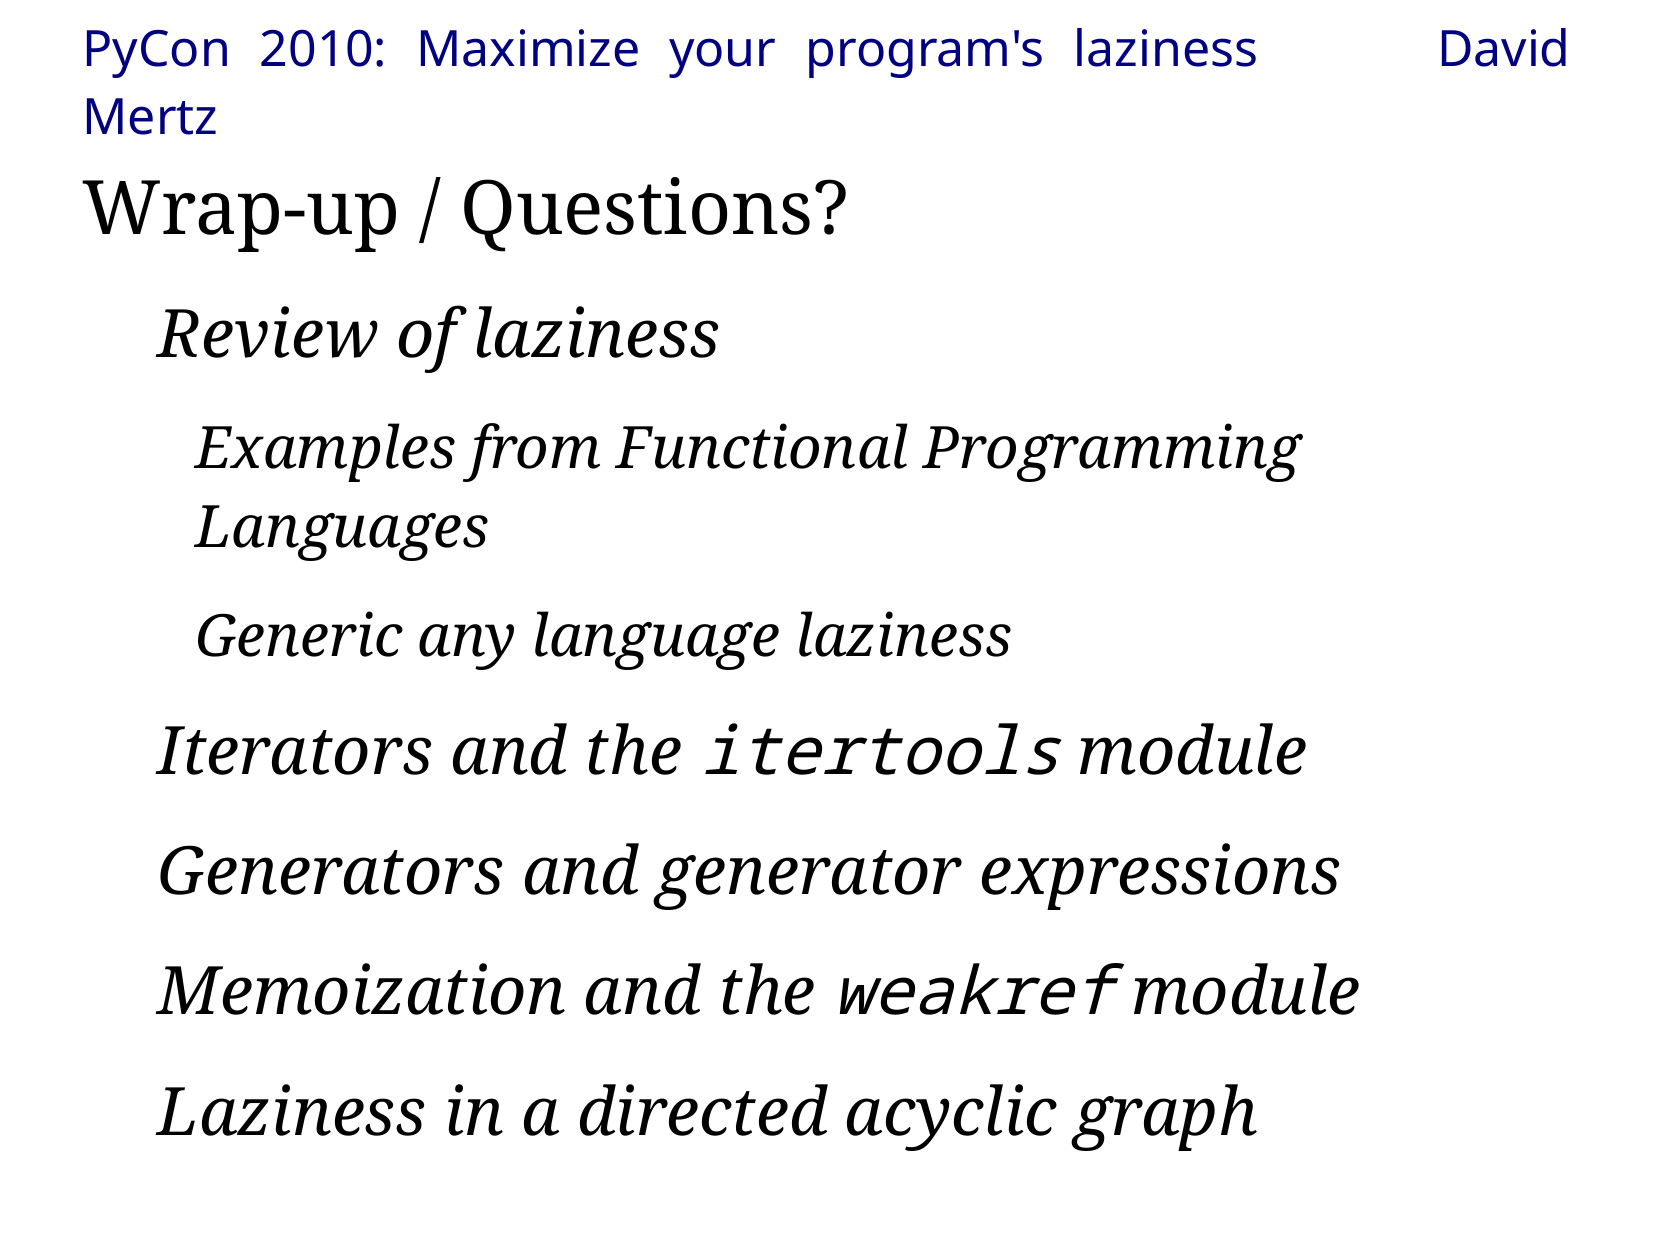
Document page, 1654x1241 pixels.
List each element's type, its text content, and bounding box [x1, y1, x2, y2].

list [82, 1026, 1571, 1168]
list Wrap-up / Questions? Review of laziness Examples from Functional Programming Languages Generic any language laziness Iterators and the itertools module Generators and generator expressions Memoization and the weakref module Laziness in a directed acyclic graph [82, 154, 1571, 1026]
title PyCon 2010: Maximize your program's laziness David Mertz [82, 49, 1571, 113]
